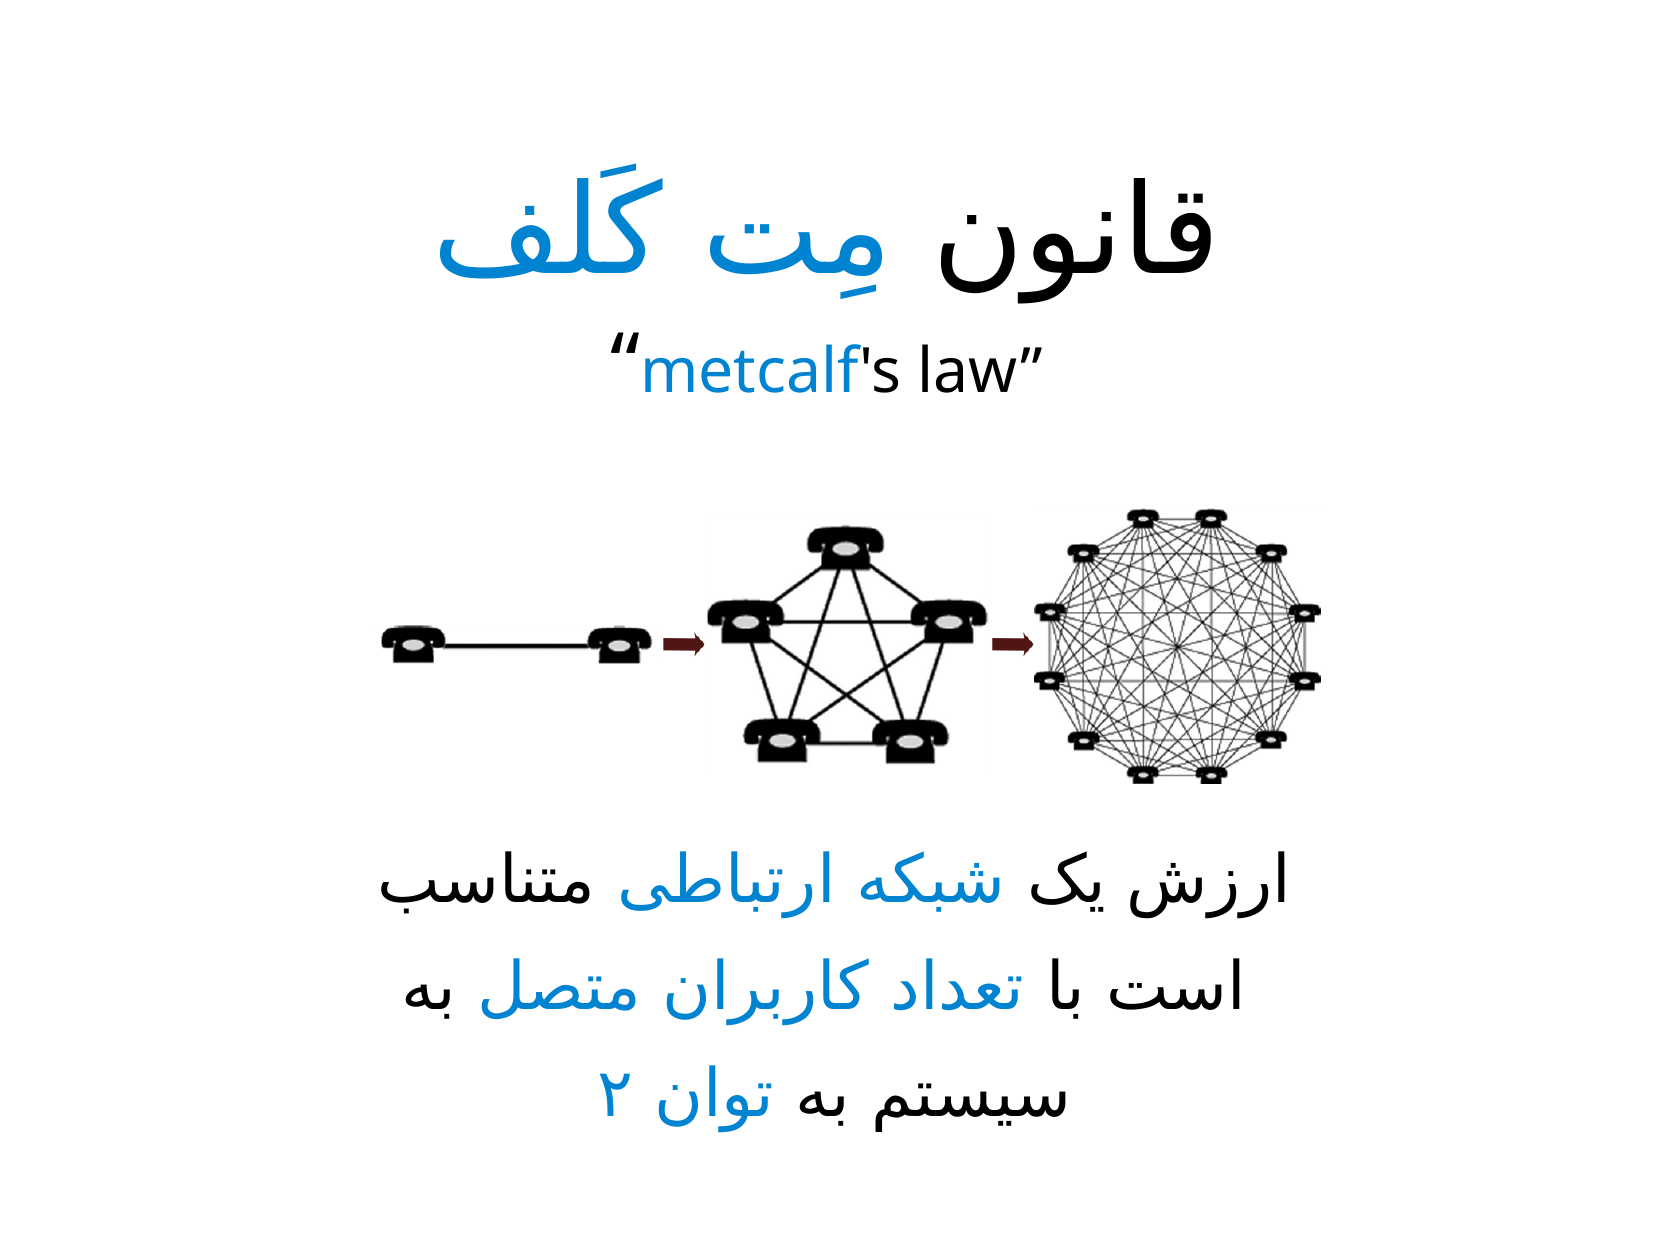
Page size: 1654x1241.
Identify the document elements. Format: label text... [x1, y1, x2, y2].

subtitle قانون مِت کَلف “metcalf's law” [82, 49, 1571, 526]
picture [375, 501, 1326, 787]
list ارزش یک شبکه ارتباطی متناسب است با تعداد کاربران متصل به سیستم به توان ۲ [345, 840, 1396, 1214]
